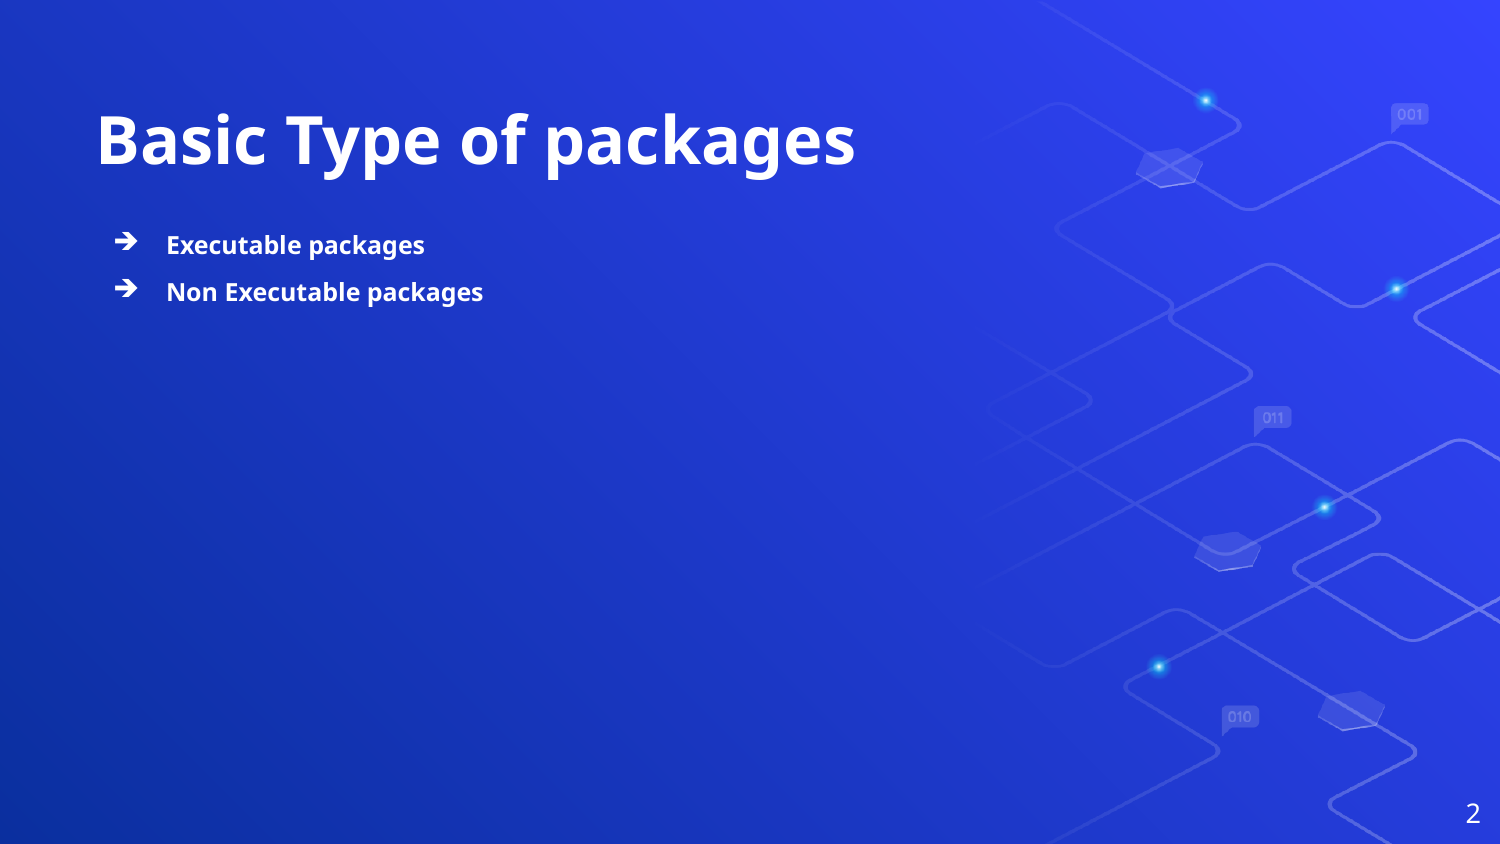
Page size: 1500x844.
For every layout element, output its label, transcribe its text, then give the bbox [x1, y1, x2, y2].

text_box <number> [1391, 782, 1482, 844]
text_box Executable packages Non Executable packages [95, 225, 1305, 743]
text_box Basic Type of packages [95, 36, 1082, 178]
picture [0, 0, 1500, 844]
